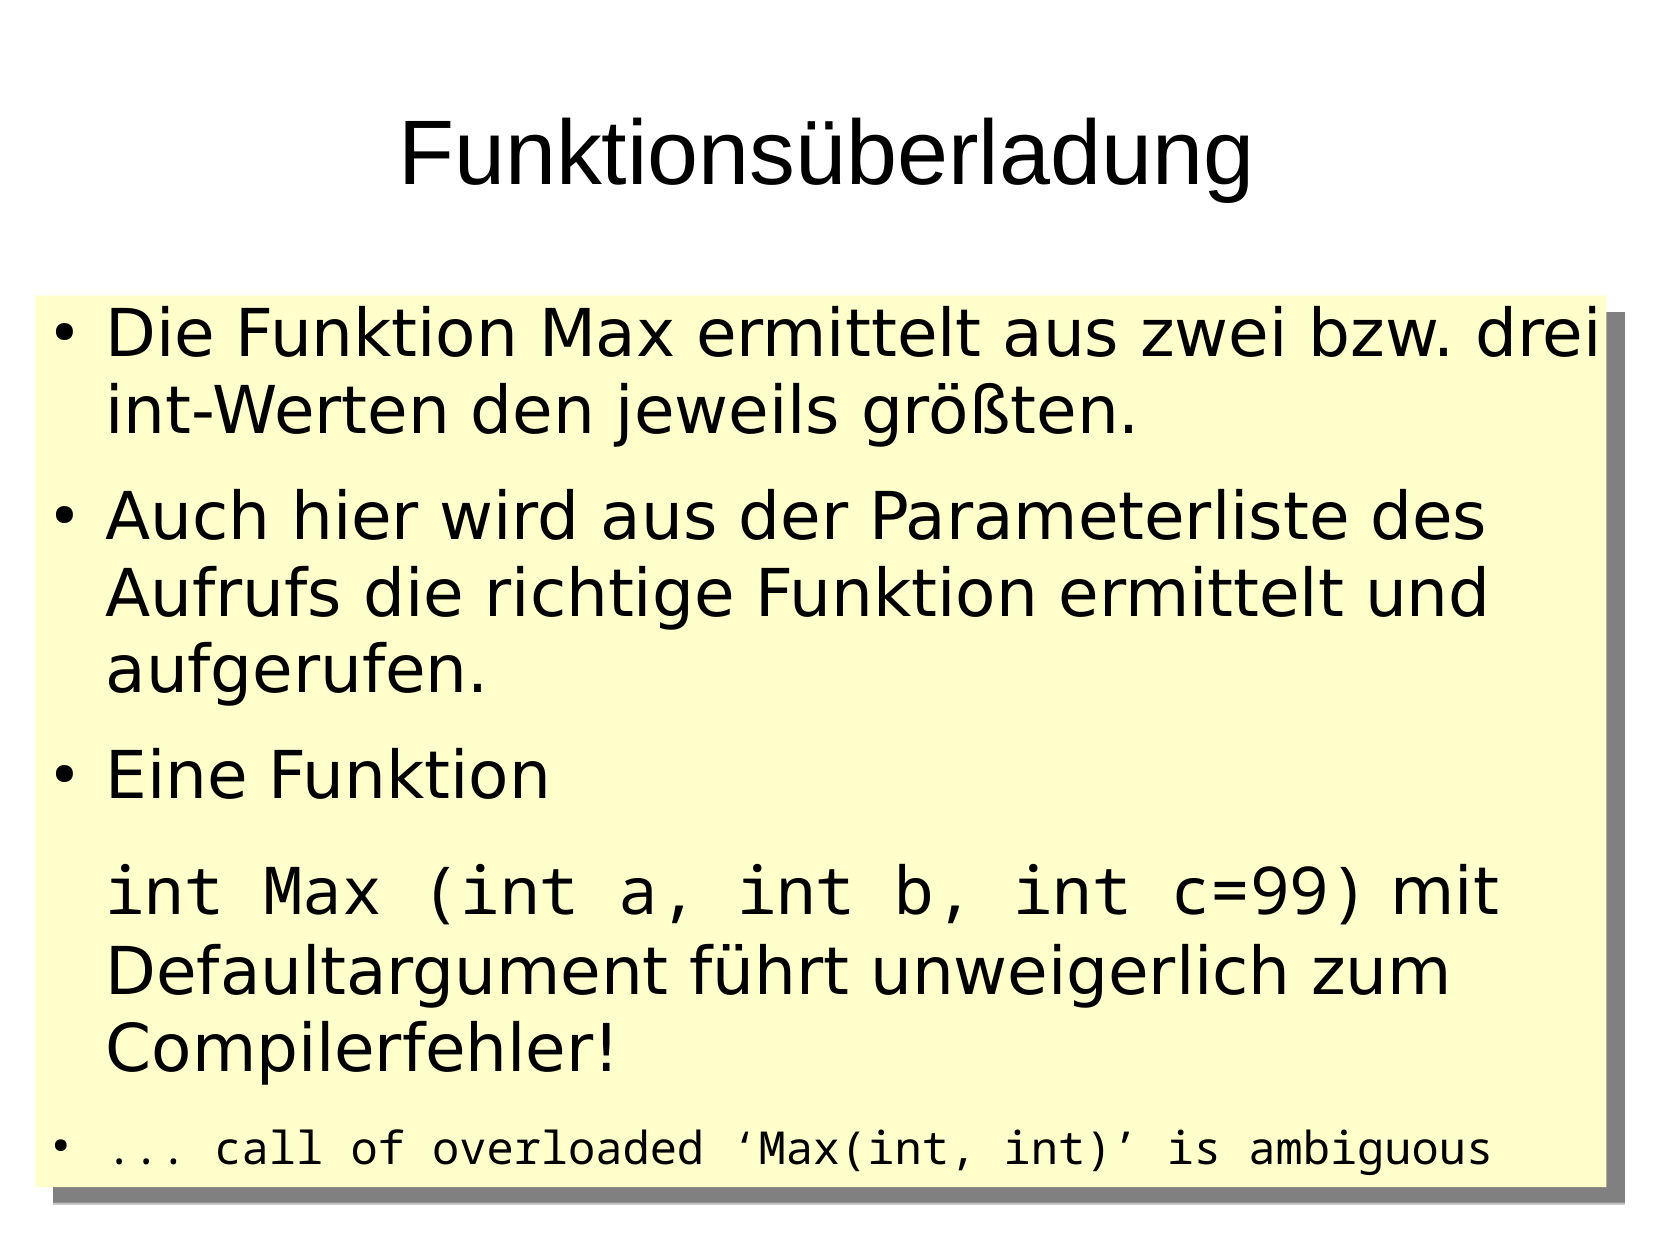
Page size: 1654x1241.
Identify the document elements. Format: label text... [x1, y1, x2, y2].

list Die Funktion Max ermittelt aus zwei bzw. drei int-Werten den jeweils größten. Auch hier wird aus der Parameterliste des Aufrufs die richtige Funktion ermittelt und aufgerufen. Eine Funktion int Max (int a, int b, int c=99) mit Defaultargument führt unweigerlich zum Compilerfehler! ... call of overloaded ‘Max(int, int)’ is ambiguous [35, 295, 1607, 1188]
title Funktionsüberladung [82, 49, 1571, 257]
